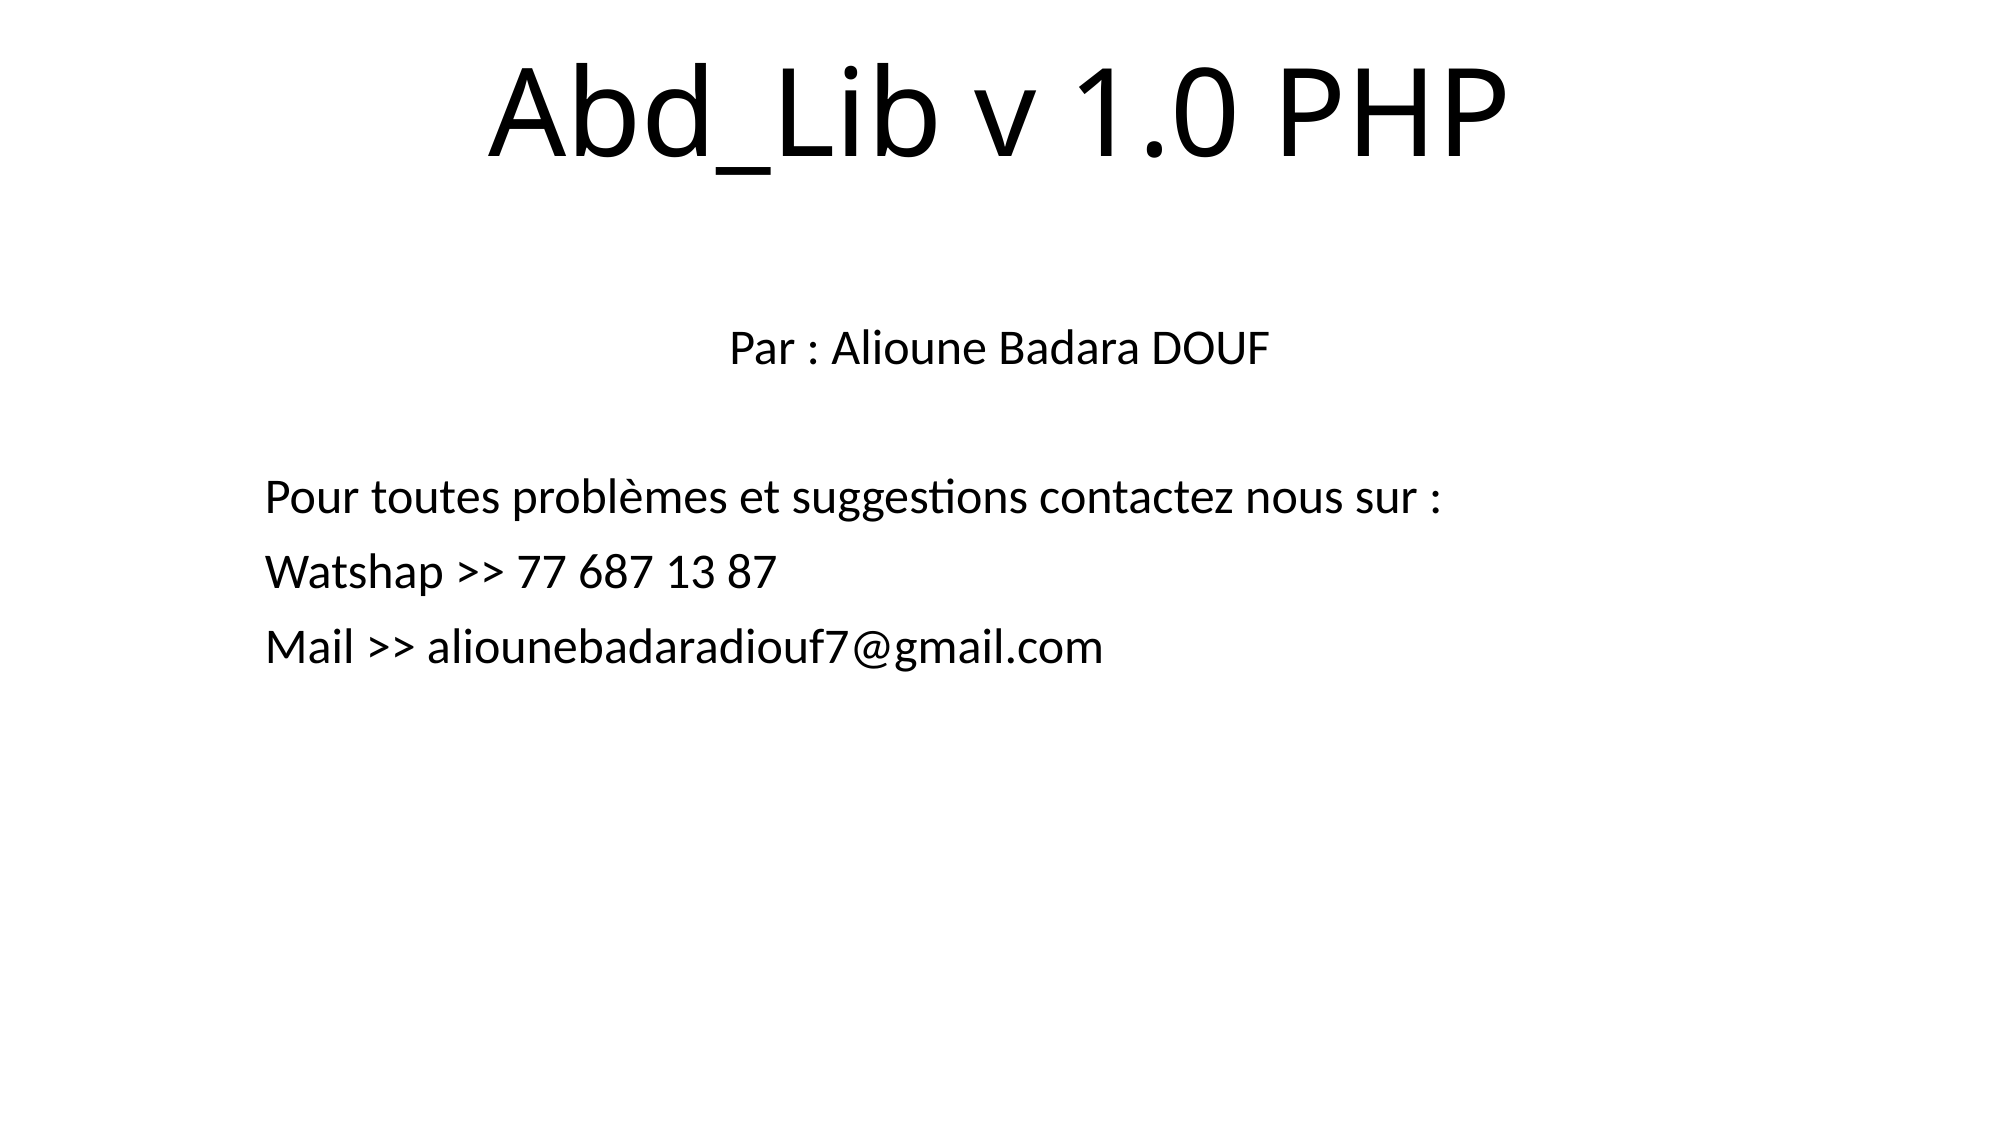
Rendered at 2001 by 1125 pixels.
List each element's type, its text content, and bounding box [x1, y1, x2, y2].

title Abd_Lib v 1.0 PHP [249, 43, 1750, 191]
subtitle Par : Alioune Badara DOUF Pour toutes problèmes et suggestions contactez nous sur : Watshap >> 77 687 13 87 Mail >> aliounebadaradiouf7@gmail.com [249, 313, 1750, 691]
